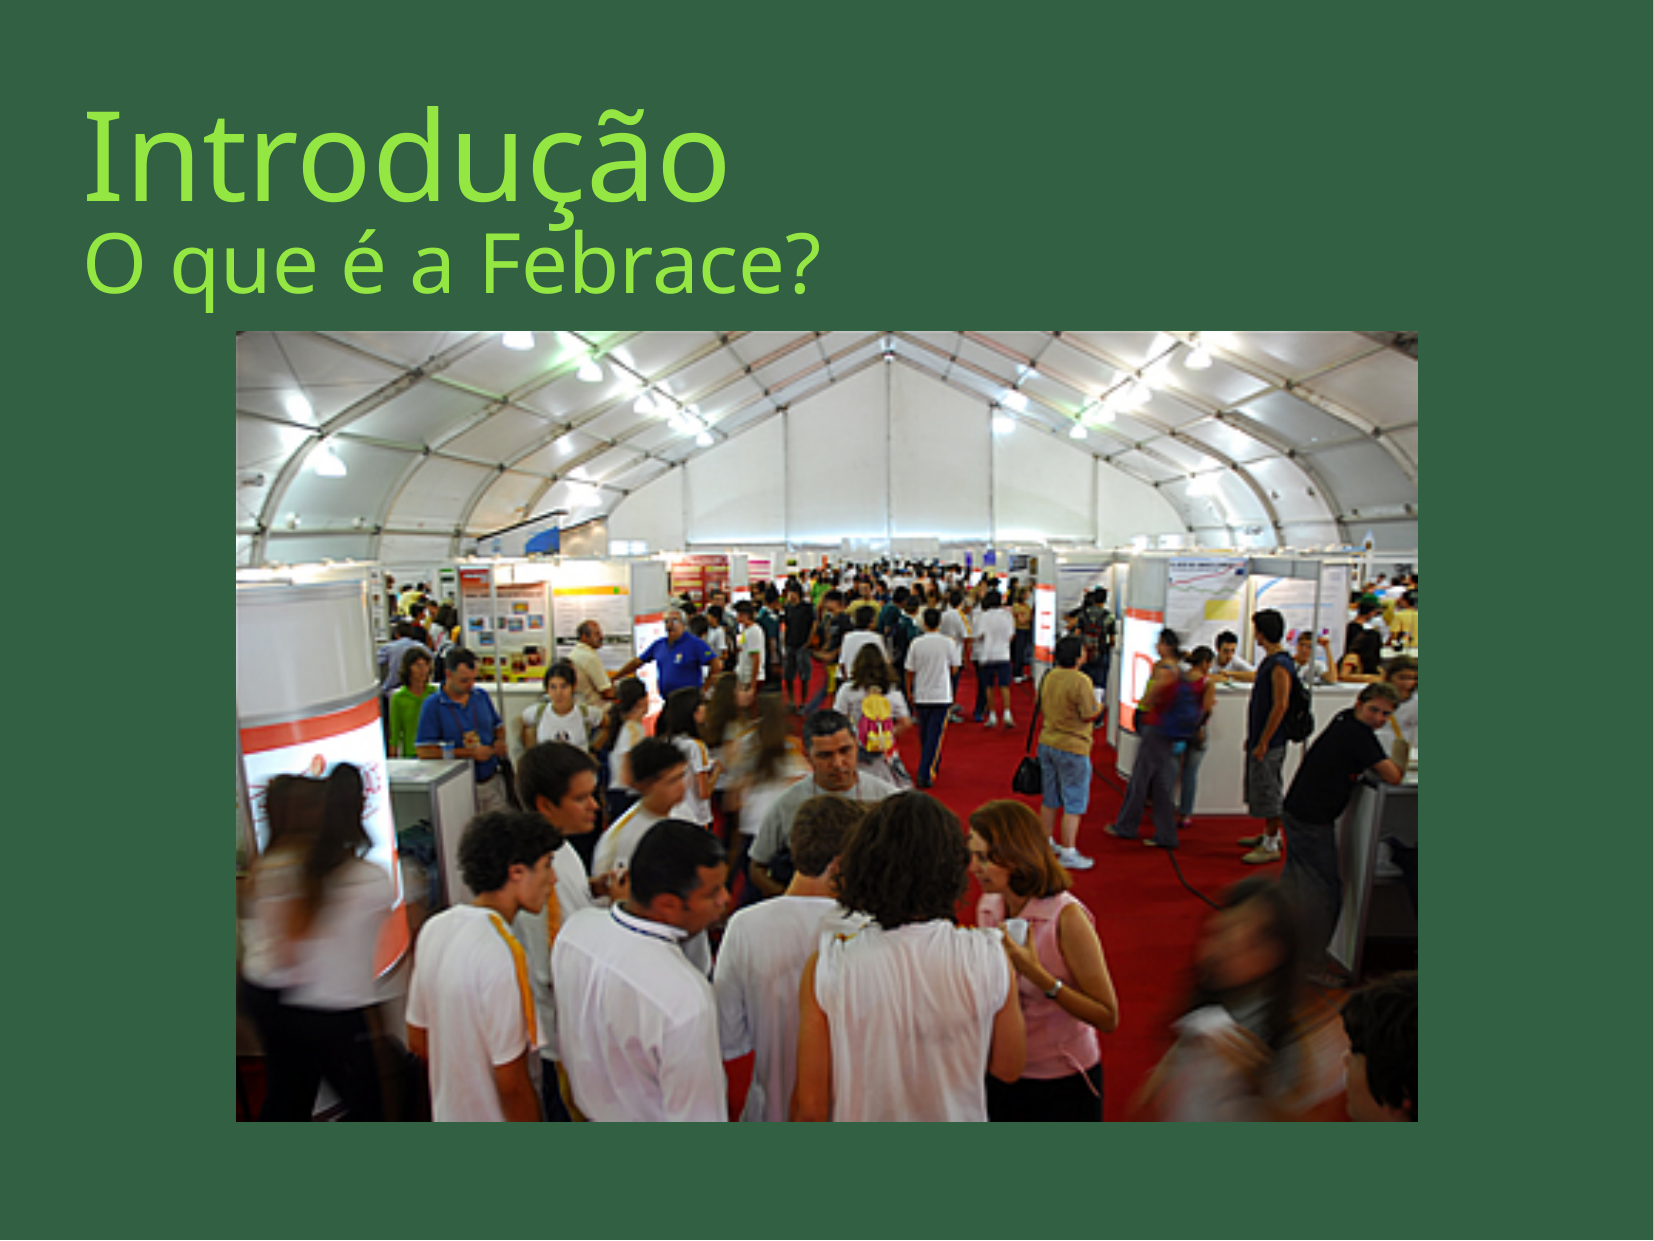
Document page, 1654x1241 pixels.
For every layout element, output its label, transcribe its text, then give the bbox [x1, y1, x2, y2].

picture [236, 331, 1418, 1123]
title O que é a Febrace? [82, 183, 1572, 340]
title Introdução [82, 49, 1571, 183]
